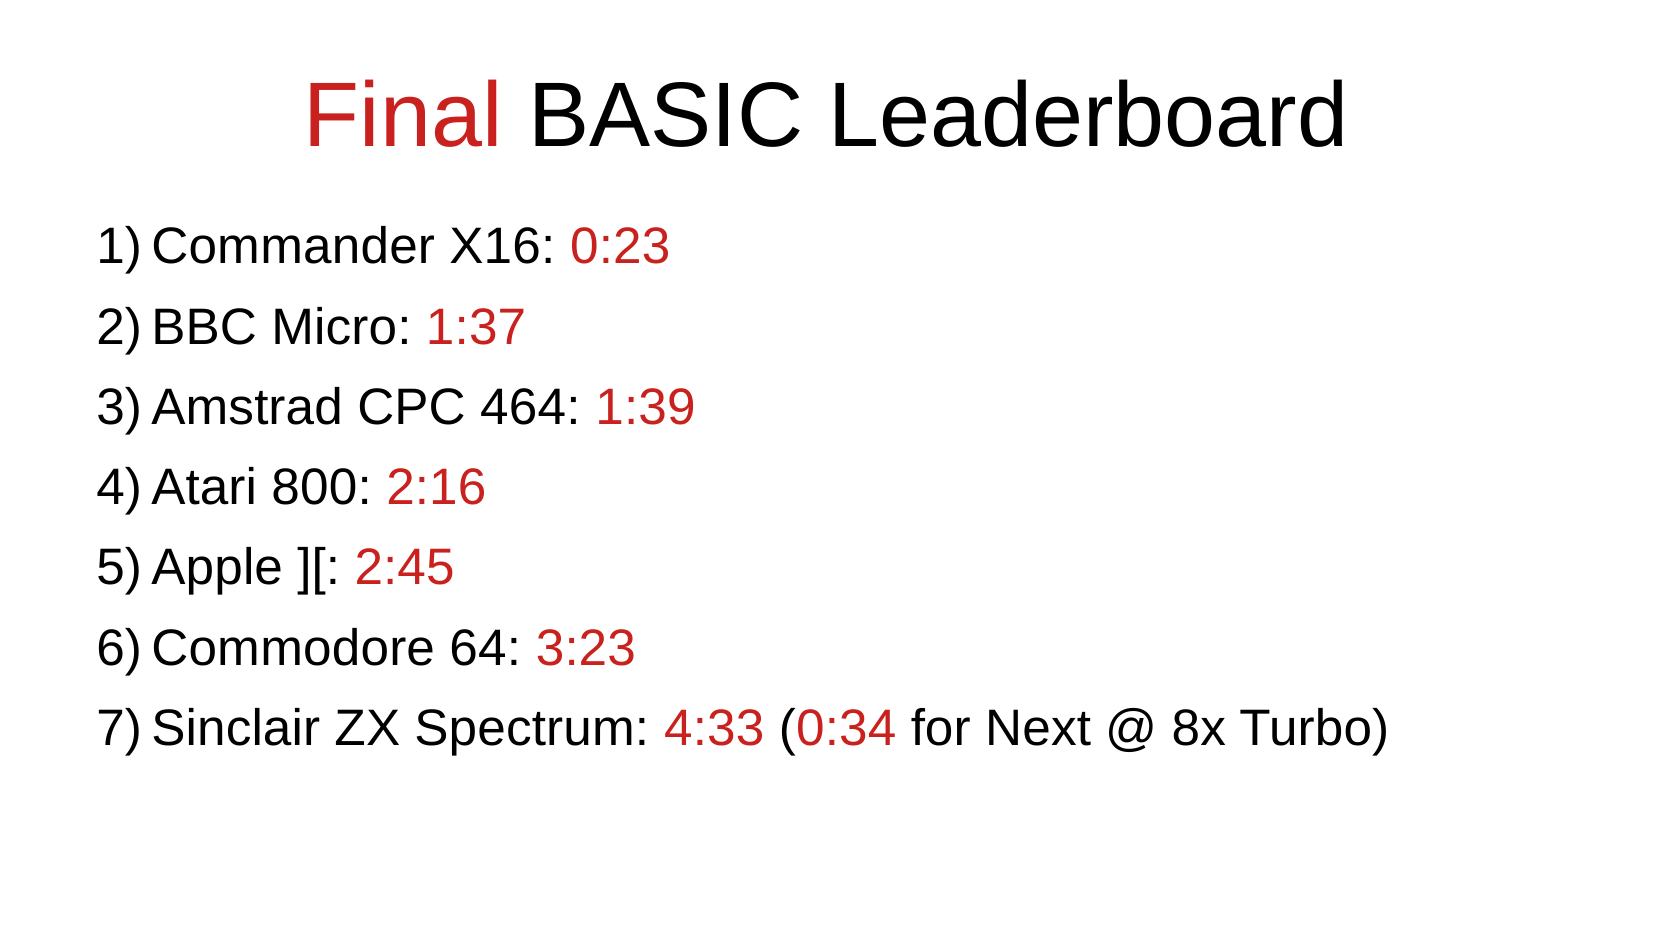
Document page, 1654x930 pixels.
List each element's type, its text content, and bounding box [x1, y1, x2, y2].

title Final BASIC Leaderboard [82, 37, 1571, 193]
list Commander X16: 0:23 BBC Micro: 1:37 Amstrad CPC 464: 1:39 Atari 800: 2:16 Apple ][: 2:45 Commodore 64: 3:23 Sinclair ZX Spectrum: 4:33 (0:34 for Next @ 8x Turbo) [82, 217, 1571, 757]
